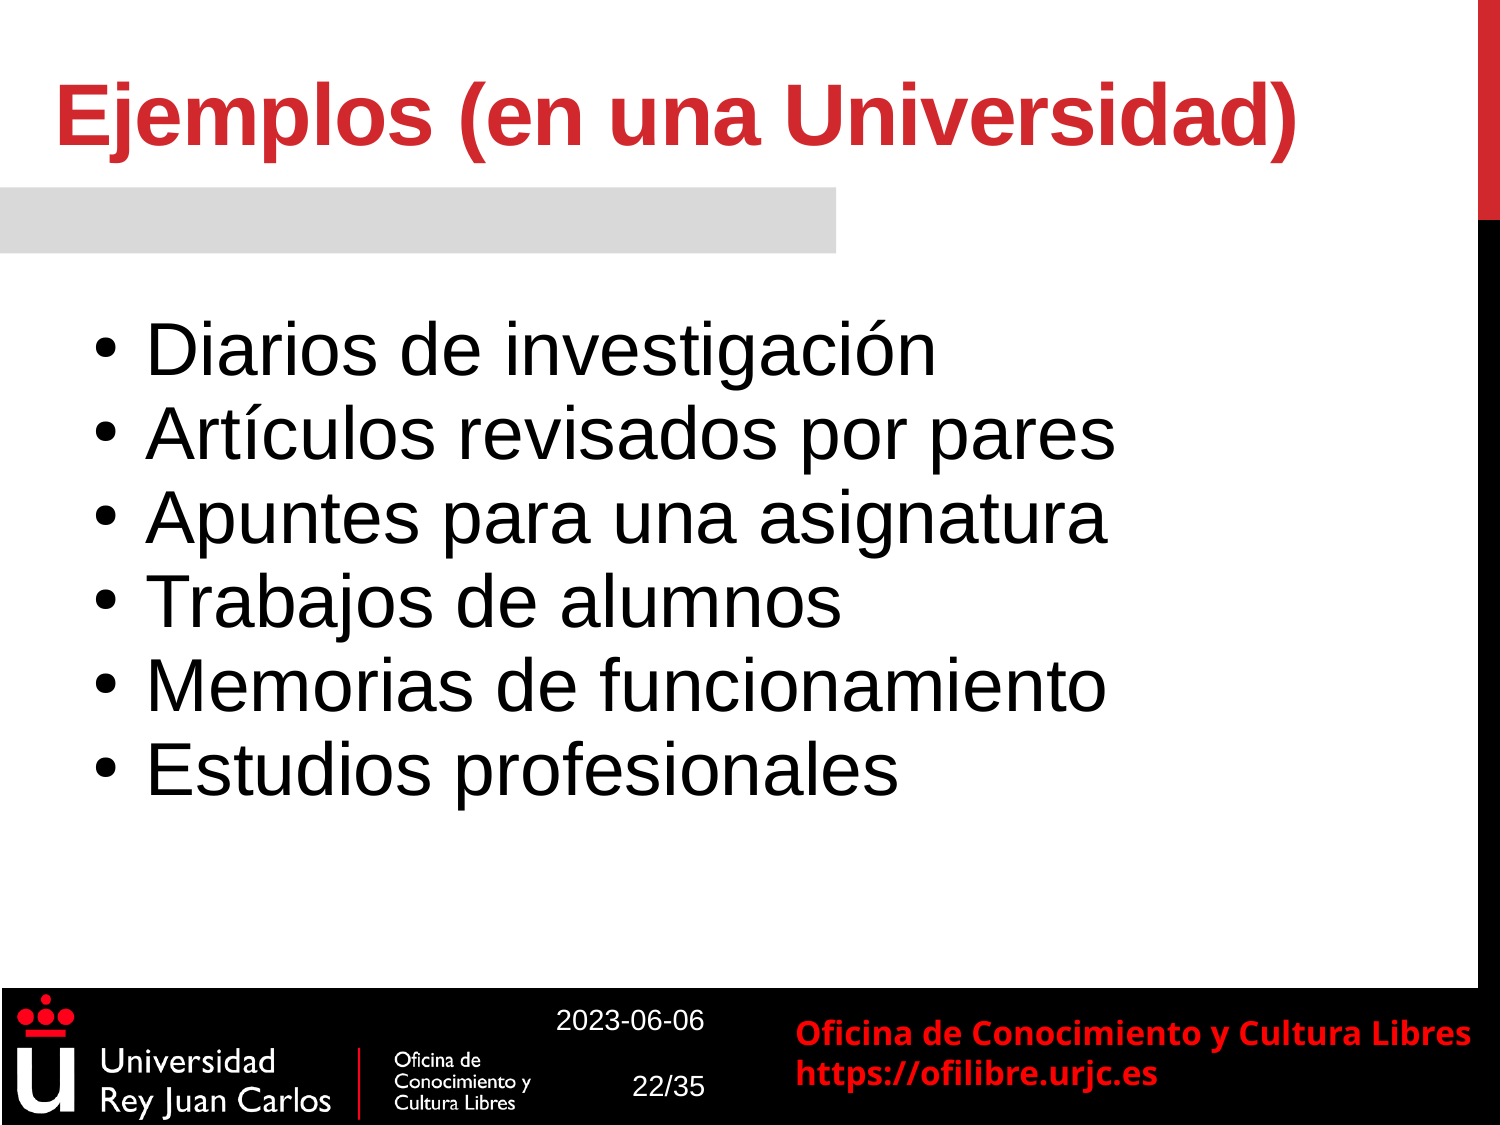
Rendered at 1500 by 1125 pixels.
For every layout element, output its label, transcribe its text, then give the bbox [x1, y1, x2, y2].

picture [17, 994, 531, 1120]
title [75, 7, 1425, 196]
text_box Diarios de investigación Artículos revisados por pares Apuntes para una asignatura Trabajos de alumnos Memorias de funcionamiento Estudios profesionales [60, 299, 1254, 903]
text_box Ejemplos (en una Universidad) [39, 24, 1366, 172]
